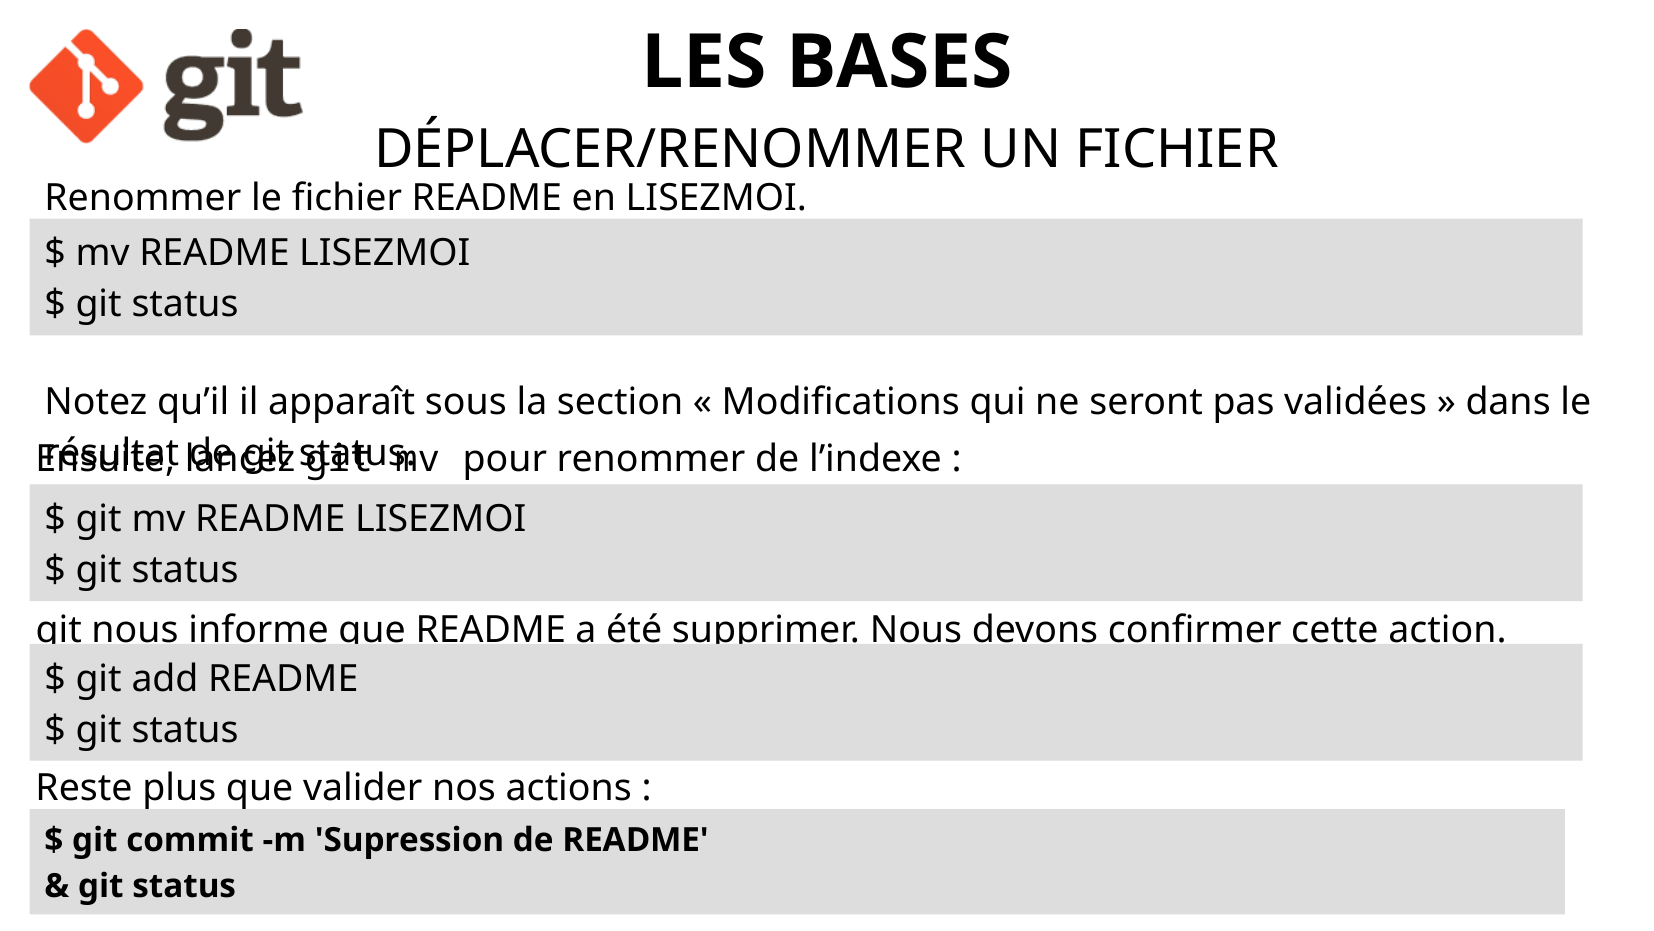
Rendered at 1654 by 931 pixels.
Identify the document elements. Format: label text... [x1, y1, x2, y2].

text_box $ git add README $ git status [29, 643, 1583, 743]
picture [29, 29, 303, 144]
text_box Ensuite, lancez git mv pour renommer de l’indexe : [29, 419, 1593, 494]
text_box git nous informe que README a été supprimer. Nous devons confirmer cette action. [20, 595, 1583, 694]
text_box $ git commit -m 'Supression de README' & git status [29, 824, 1565, 899]
text_box Les bases Déplacer/renommer un fichier [381, 22, 1273, 162]
text_box $ mv README LISEZMOI $ git status [29, 218, 1583, 318]
text_box Renommer le fichier README en LISEZMOI. Notez qu’il il apparaît sous la section « Modifications qui ne seront pas validées » dans le résultat de git status. [29, 162, 1625, 430]
text_box $ git mv README LISEZMOI $ git status [29, 484, 1583, 584]
text_box Reste plus que valider nos actions : [29, 748, 1593, 824]
